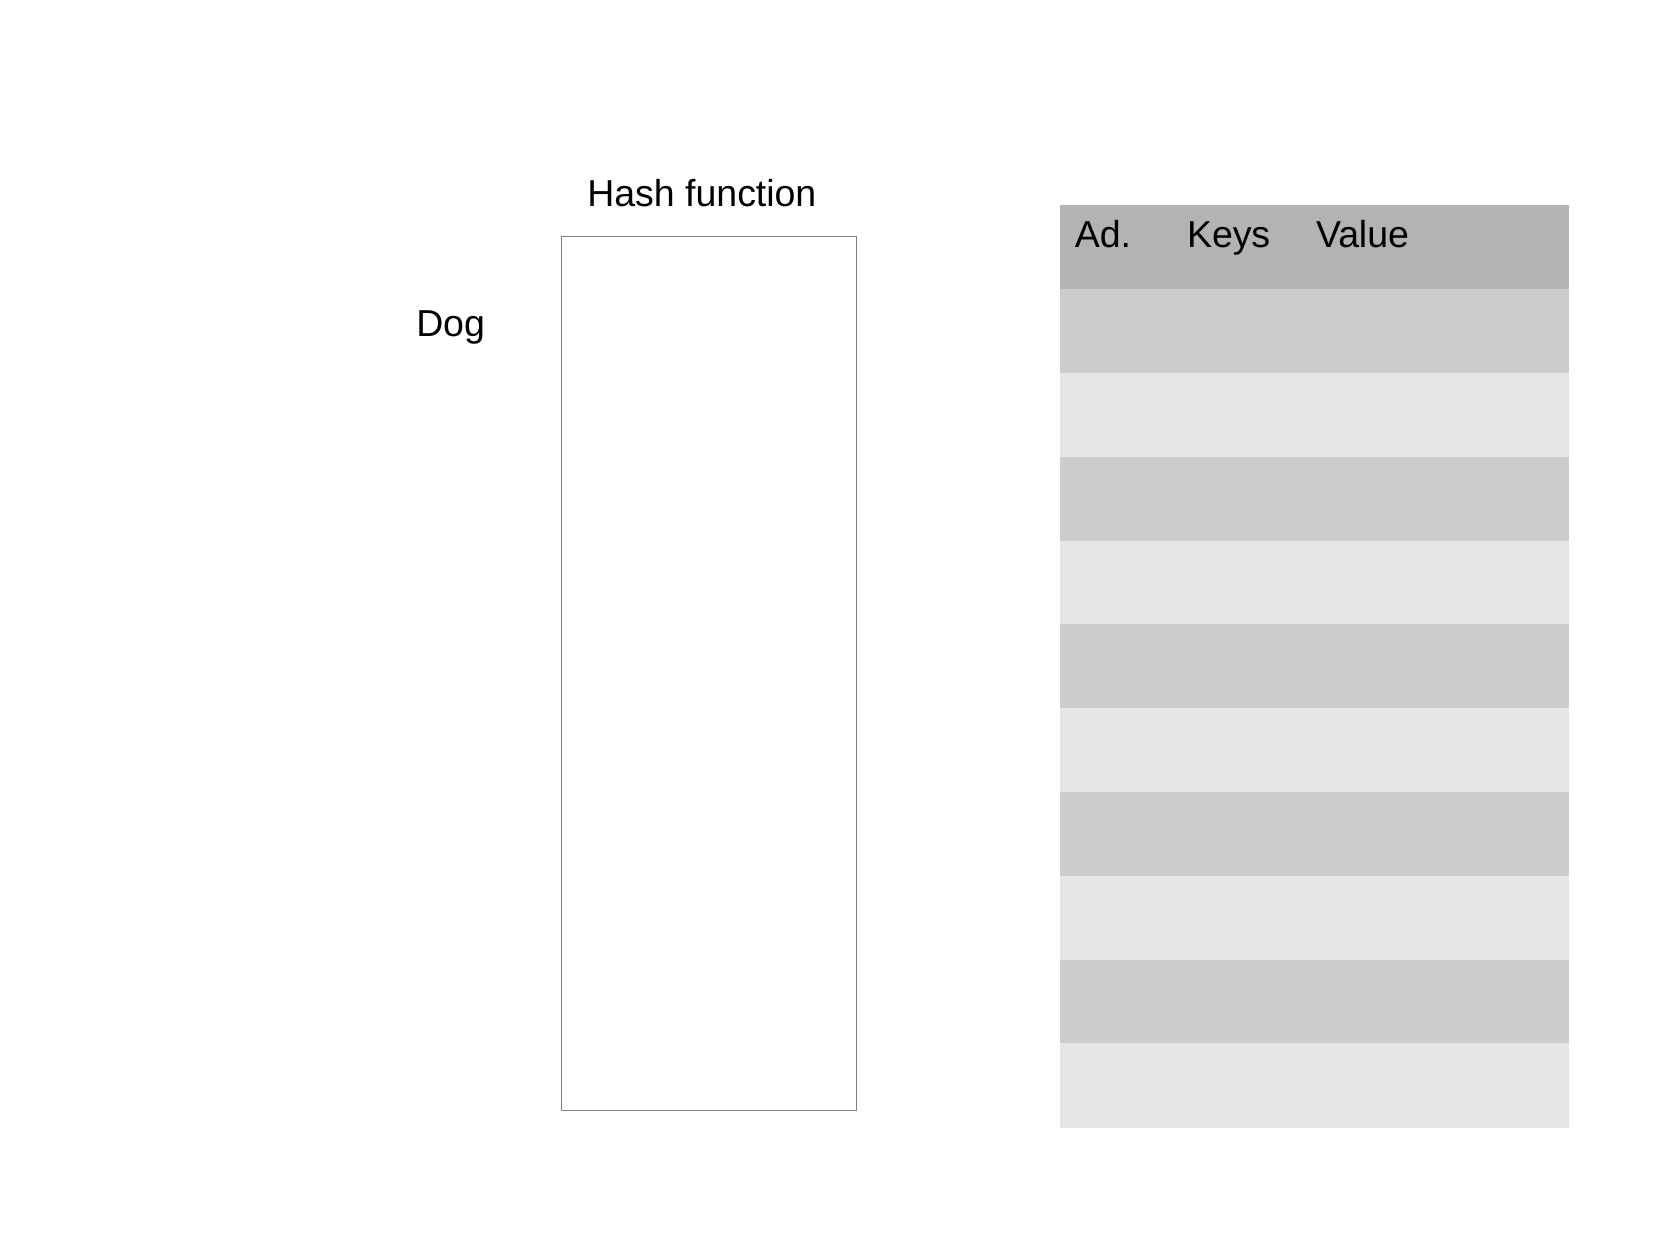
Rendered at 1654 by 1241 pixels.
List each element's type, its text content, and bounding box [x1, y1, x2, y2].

table_cell [1060, 624, 1172, 708]
table_cell [1301, 457, 1569, 541]
table_cell [1060, 1043, 1172, 1128]
table_cell [1301, 792, 1569, 876]
table_header Ad. [1060, 205, 1172, 289]
table_cell [1301, 289, 1569, 373]
table_cell [1172, 289, 1301, 373]
table_cell [1172, 960, 1301, 1043]
table_cell [1172, 876, 1301, 960]
table_cell [1172, 373, 1301, 457]
table_cell [1301, 708, 1569, 792]
table_cell [1301, 1043, 1569, 1128]
table_cell [1172, 792, 1301, 876]
table_cell [1172, 708, 1301, 792]
table_cell [1172, 541, 1301, 624]
text_box [561, 236, 857, 1111]
table_cell [1172, 457, 1301, 541]
table_cell [1060, 960, 1172, 1043]
table_cell [1060, 792, 1172, 876]
table_cell [1301, 373, 1569, 457]
table_cell [1301, 541, 1569, 624]
table_cell [1301, 960, 1569, 1043]
table_cell [1060, 289, 1172, 373]
table_header Value [1301, 205, 1569, 289]
text_box Dog [401, 295, 532, 395]
table_cell [1301, 624, 1569, 708]
table_cell [1172, 1043, 1301, 1128]
table_cell [1060, 373, 1172, 457]
table_cell [1060, 876, 1172, 960]
table_header Keys [1172, 205, 1301, 289]
table_cell [1172, 624, 1301, 708]
table_cell [1301, 876, 1569, 960]
table_cell [1060, 457, 1172, 541]
text_box Hash function [572, 165, 845, 223]
table_cell [1060, 708, 1172, 792]
table_cell [1060, 541, 1172, 624]
